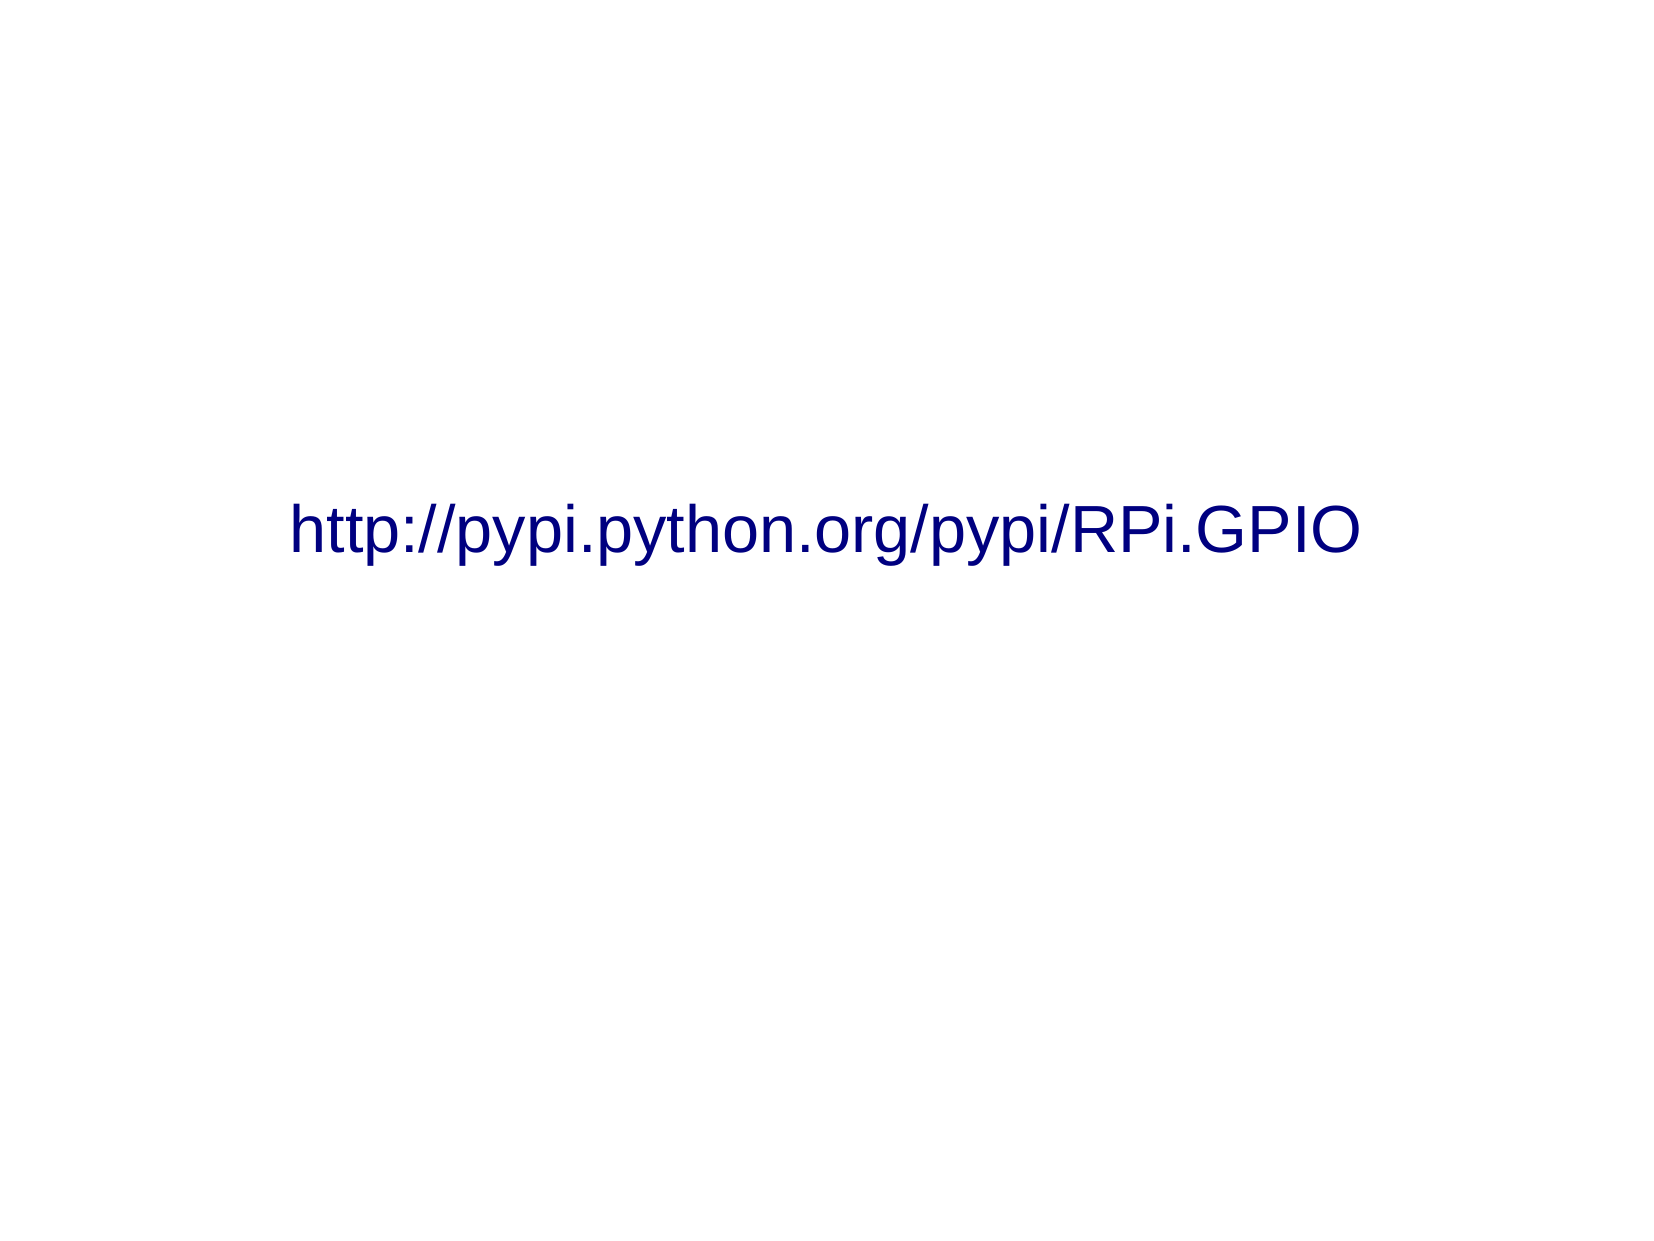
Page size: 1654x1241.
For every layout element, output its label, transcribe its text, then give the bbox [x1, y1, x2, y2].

subtitle http://pypi.python.org/pypi/RPi.GPIO [82, 49, 1571, 1010]
